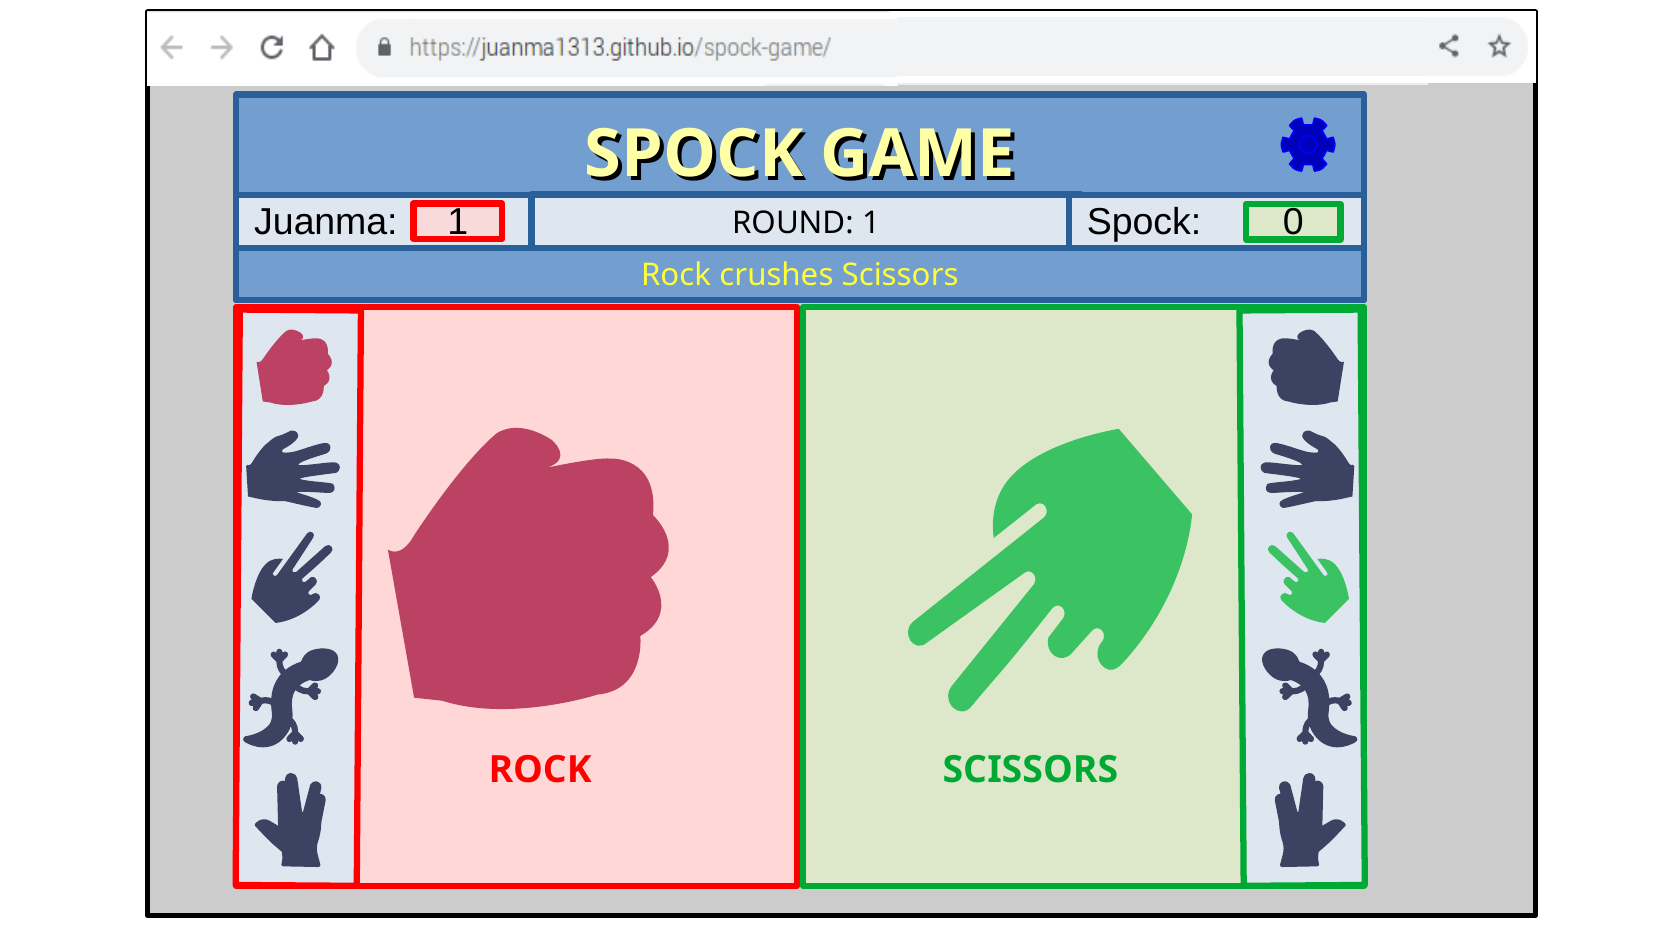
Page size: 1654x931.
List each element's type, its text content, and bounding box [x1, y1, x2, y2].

text_box Spock: [1068, 194, 1365, 247]
text_box Juanma: [236, 194, 532, 247]
text_box 0 [1246, 203, 1341, 240]
text_box ROUND: 1 [532, 194, 1068, 247]
text_box 1 [413, 203, 502, 239]
picture [244, 428, 341, 510]
text_box SCISSORS [903, 738, 1199, 798]
picture [903, 421, 1200, 718]
picture [1259, 428, 1357, 510]
text_box [147, 83, 1536, 916]
picture [1266, 530, 1351, 626]
picture [241, 646, 341, 750]
picture [1267, 328, 1347, 408]
text_box SPOCK GAME [236, 94, 1365, 194]
picture [147, 11, 1536, 86]
text_box a [235, 309, 361, 886]
text_box Rock crushes Scissors [236, 247, 1365, 300]
text_box ROCK [413, 738, 709, 798]
picture [252, 770, 328, 869]
picture [1275, 112, 1341, 178]
picture [250, 530, 334, 626]
text_box a [1239, 309, 1365, 886]
picture [1272, 770, 1349, 869]
picture [377, 421, 674, 718]
picture [253, 328, 333, 408]
picture [1260, 646, 1359, 750]
